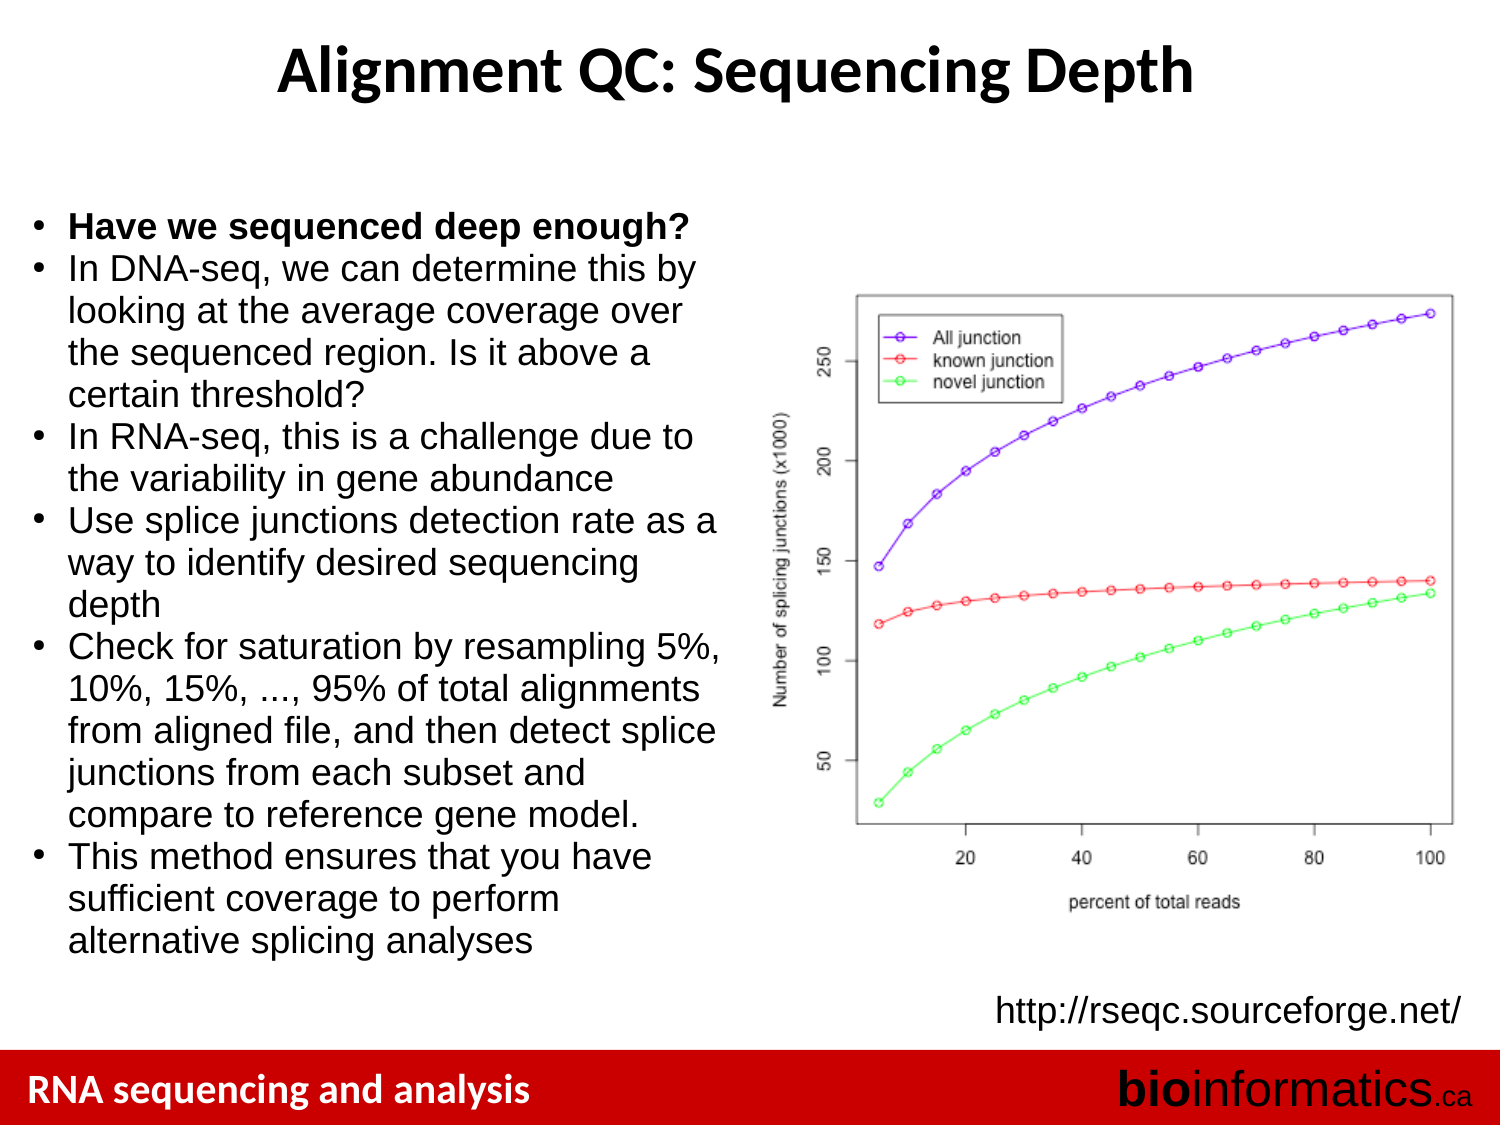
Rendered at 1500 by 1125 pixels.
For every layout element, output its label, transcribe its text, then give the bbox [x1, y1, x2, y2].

text_box http://rseqc.sourceforge.net/ [980, 982, 1477, 1040]
text_box Have we sequenced deep enough? In DNA-seq, we can determine this by looking at the average coverage over the sequenced region. Is it above a certain threshold? In RNA-seq, this is a challenge due to the variability in gene abundance Use splice junctions detection rate as a way to identify desired sequencing depth Check for saturation by resampling 5%, 10%, 15%, ..., 95% of total alignments from aligned file, and then detect splice junctions from each subset and compare to reference gene model. This method ensures that you have sufficient coverage to perform alternative splicing analyses [17, 197, 739, 1011]
picture [767, 206, 1499, 936]
title Alignment QC: Sequencing Depth [11, 0, 1462, 170]
